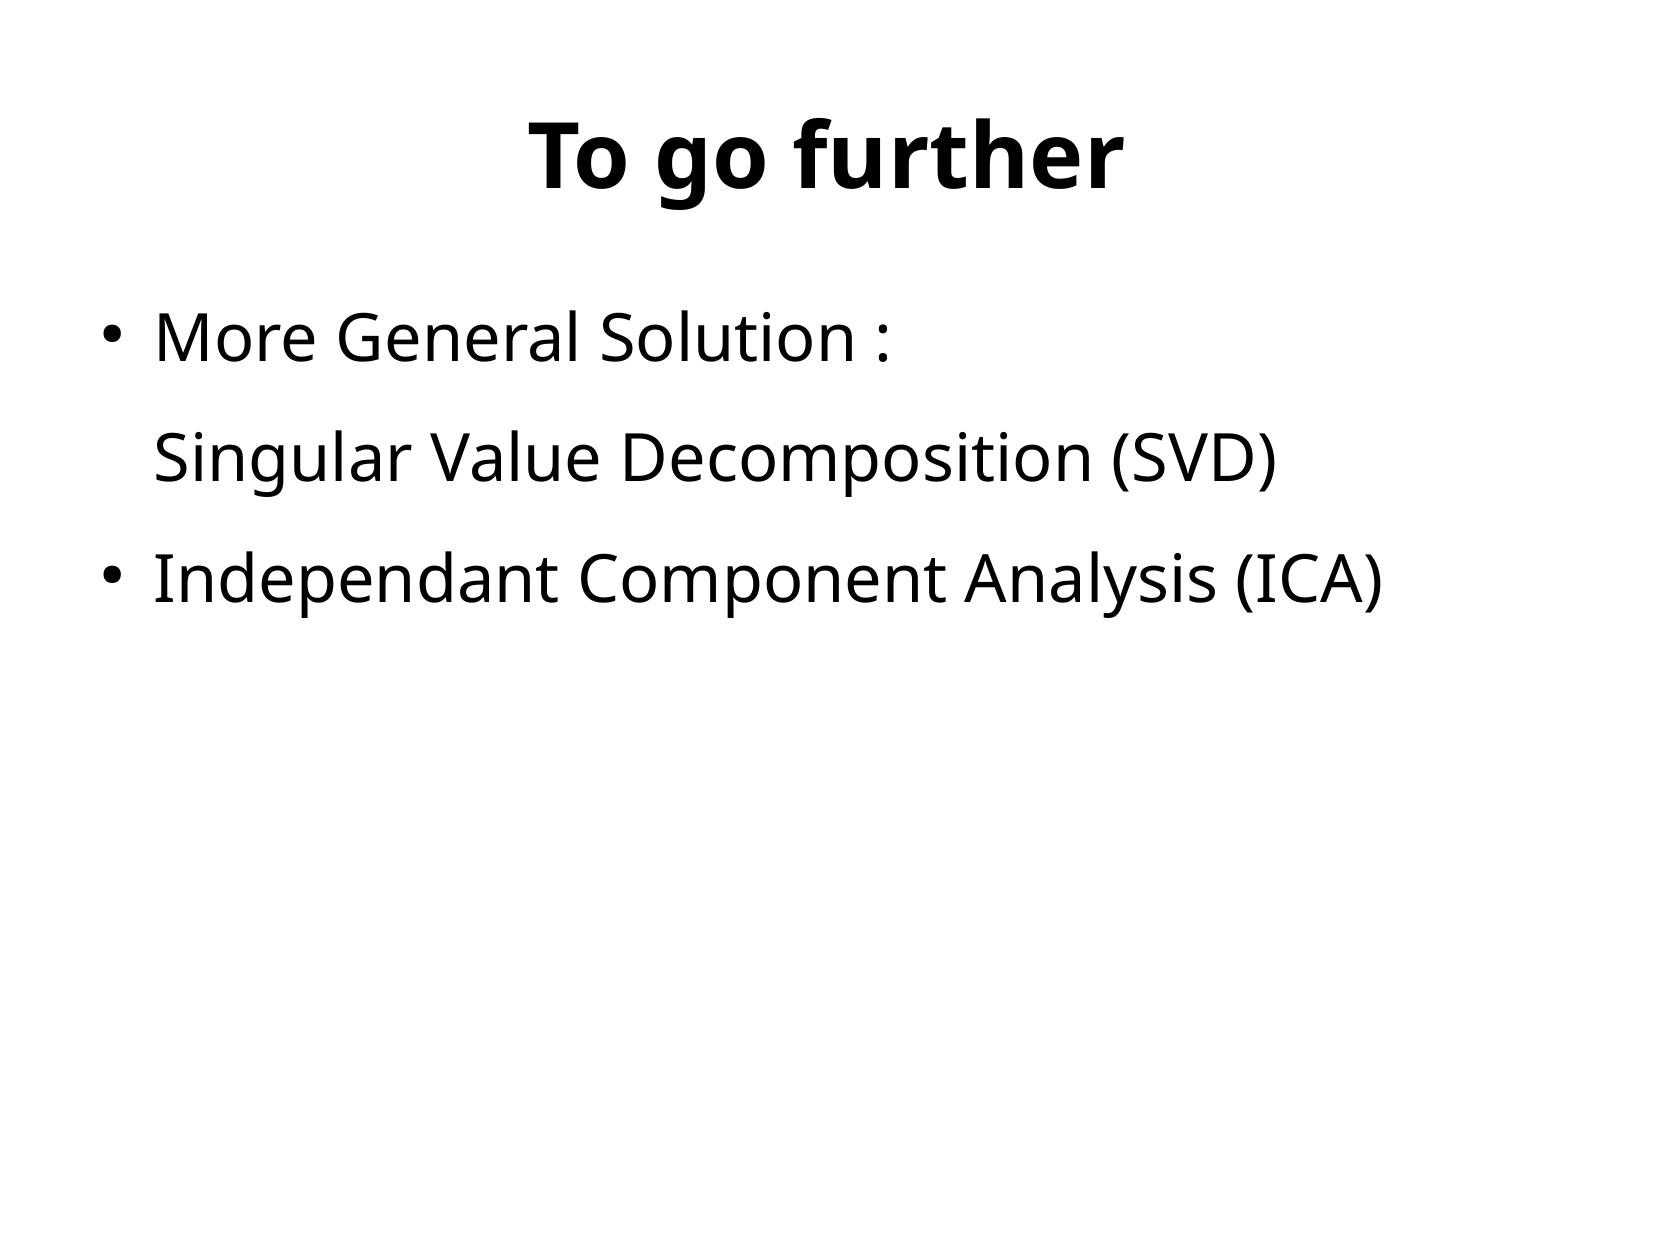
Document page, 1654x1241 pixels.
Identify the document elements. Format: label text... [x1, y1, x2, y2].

title To go further [82, 49, 1571, 257]
list More General Solution : Singular Value Decomposition (SVD) Independant Component Analysis (ICA) [82, 290, 1571, 1010]
